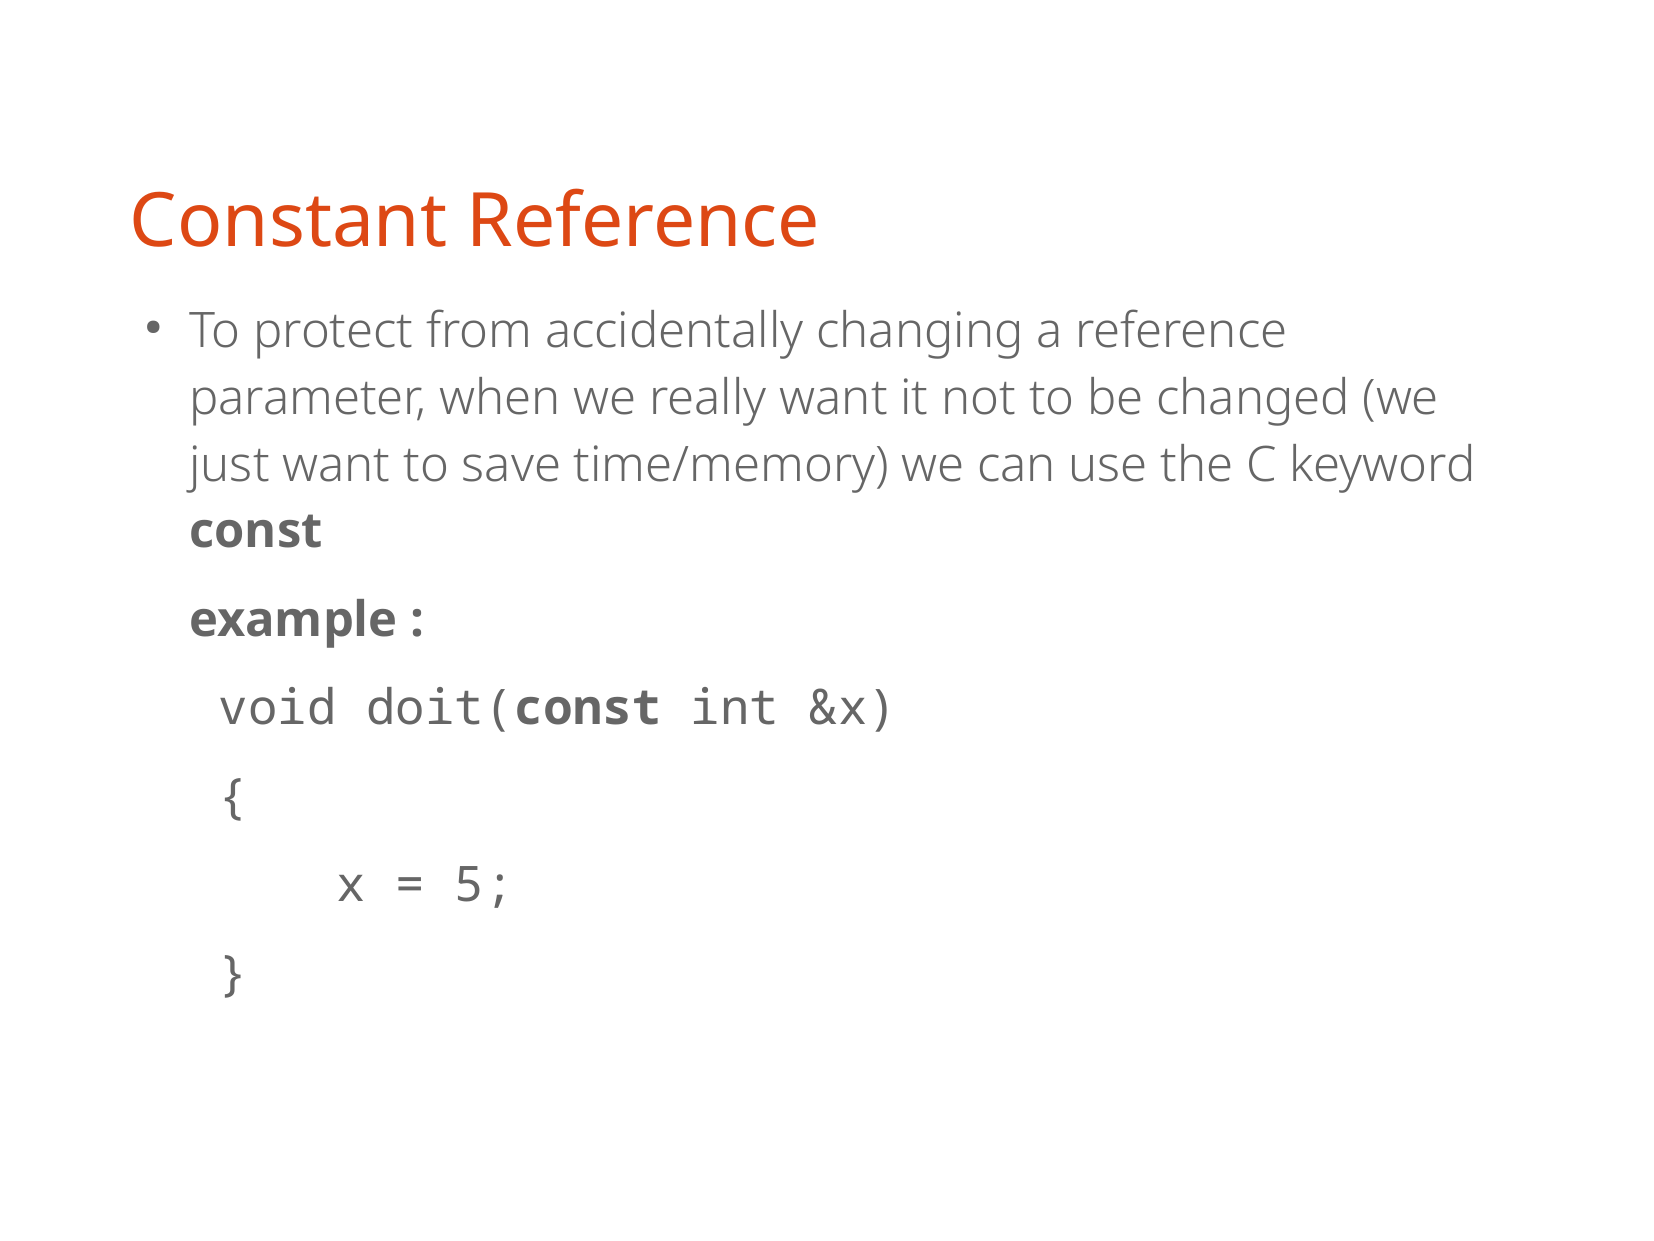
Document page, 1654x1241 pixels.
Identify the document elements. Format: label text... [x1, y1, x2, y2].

list To protect from accidentally changing a reference parameter, when we really want it not to be changed (we just want to save time/memory) we can use the C keyword const example : void doit(const int &x) { x = 5; } [129, 295, 1518, 1010]
title Constant Reference [129, 153, 1518, 281]
